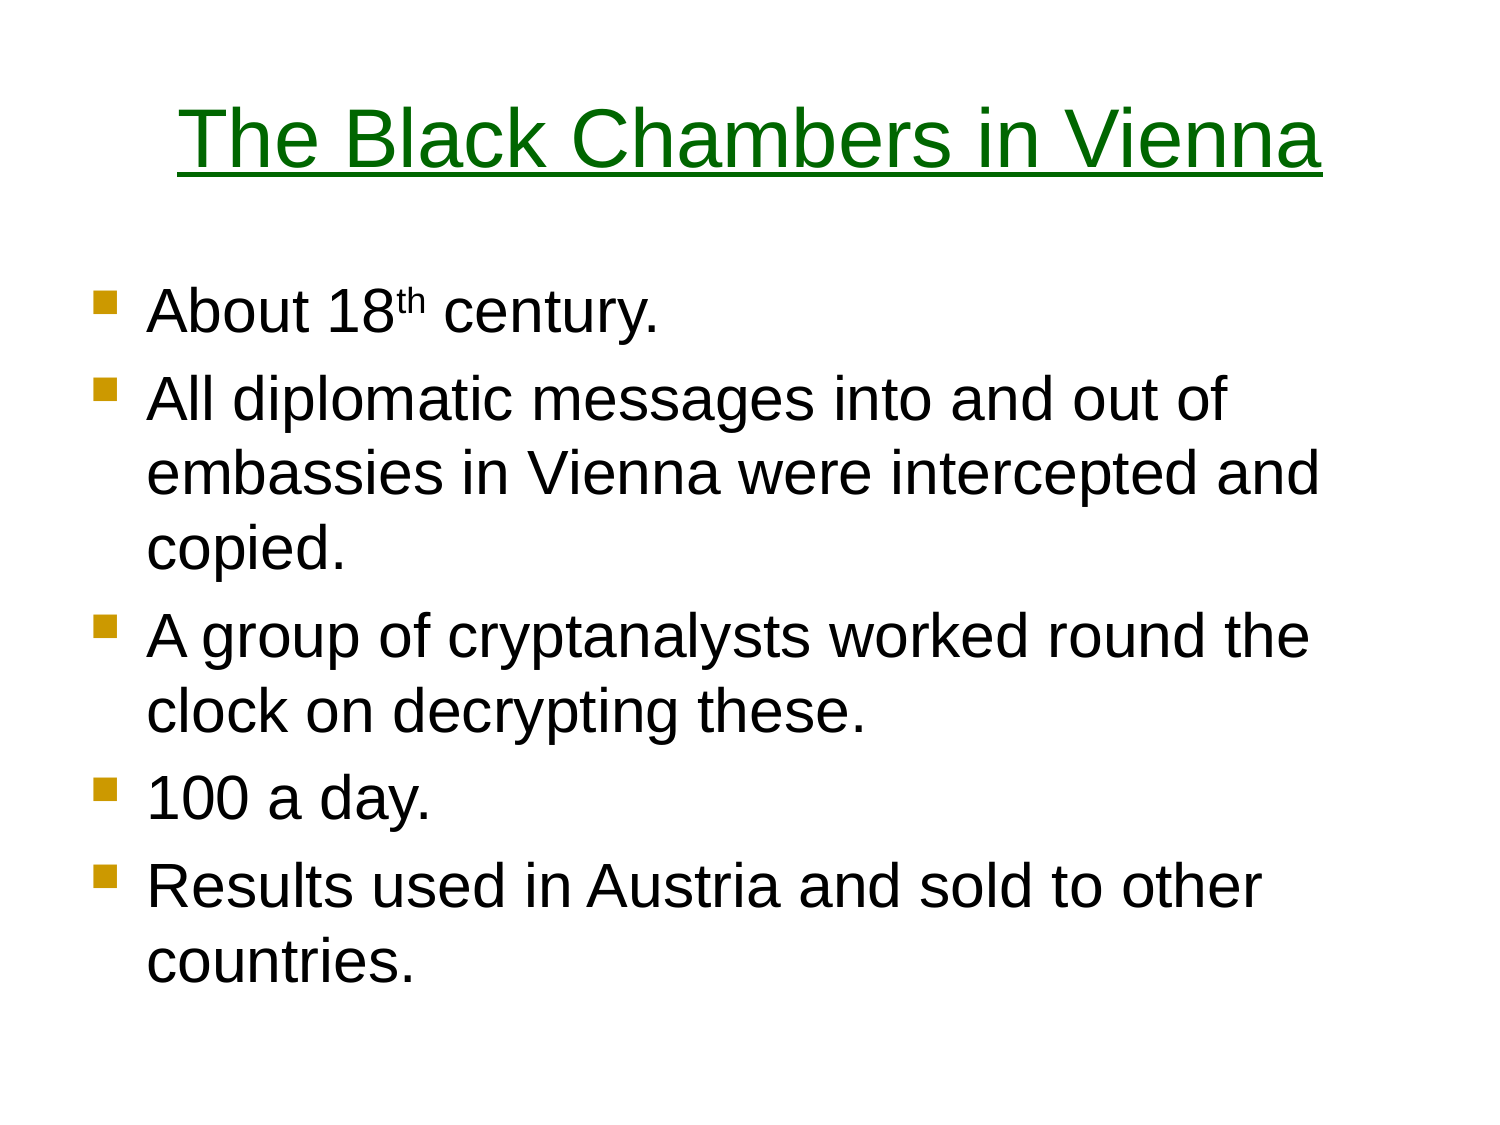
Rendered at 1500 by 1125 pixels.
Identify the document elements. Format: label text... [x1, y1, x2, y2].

list About 18th century. All diplomatic messages into and out of embassies in Vienna were intercepted and copied. A group of cryptanalysts worked round the clock on decrypting these. 100 a day. Results used in Austria and sold to other countries. [75, 262, 1425, 1006]
title The Black Chambers in Vienna [75, 88, 1425, 190]
